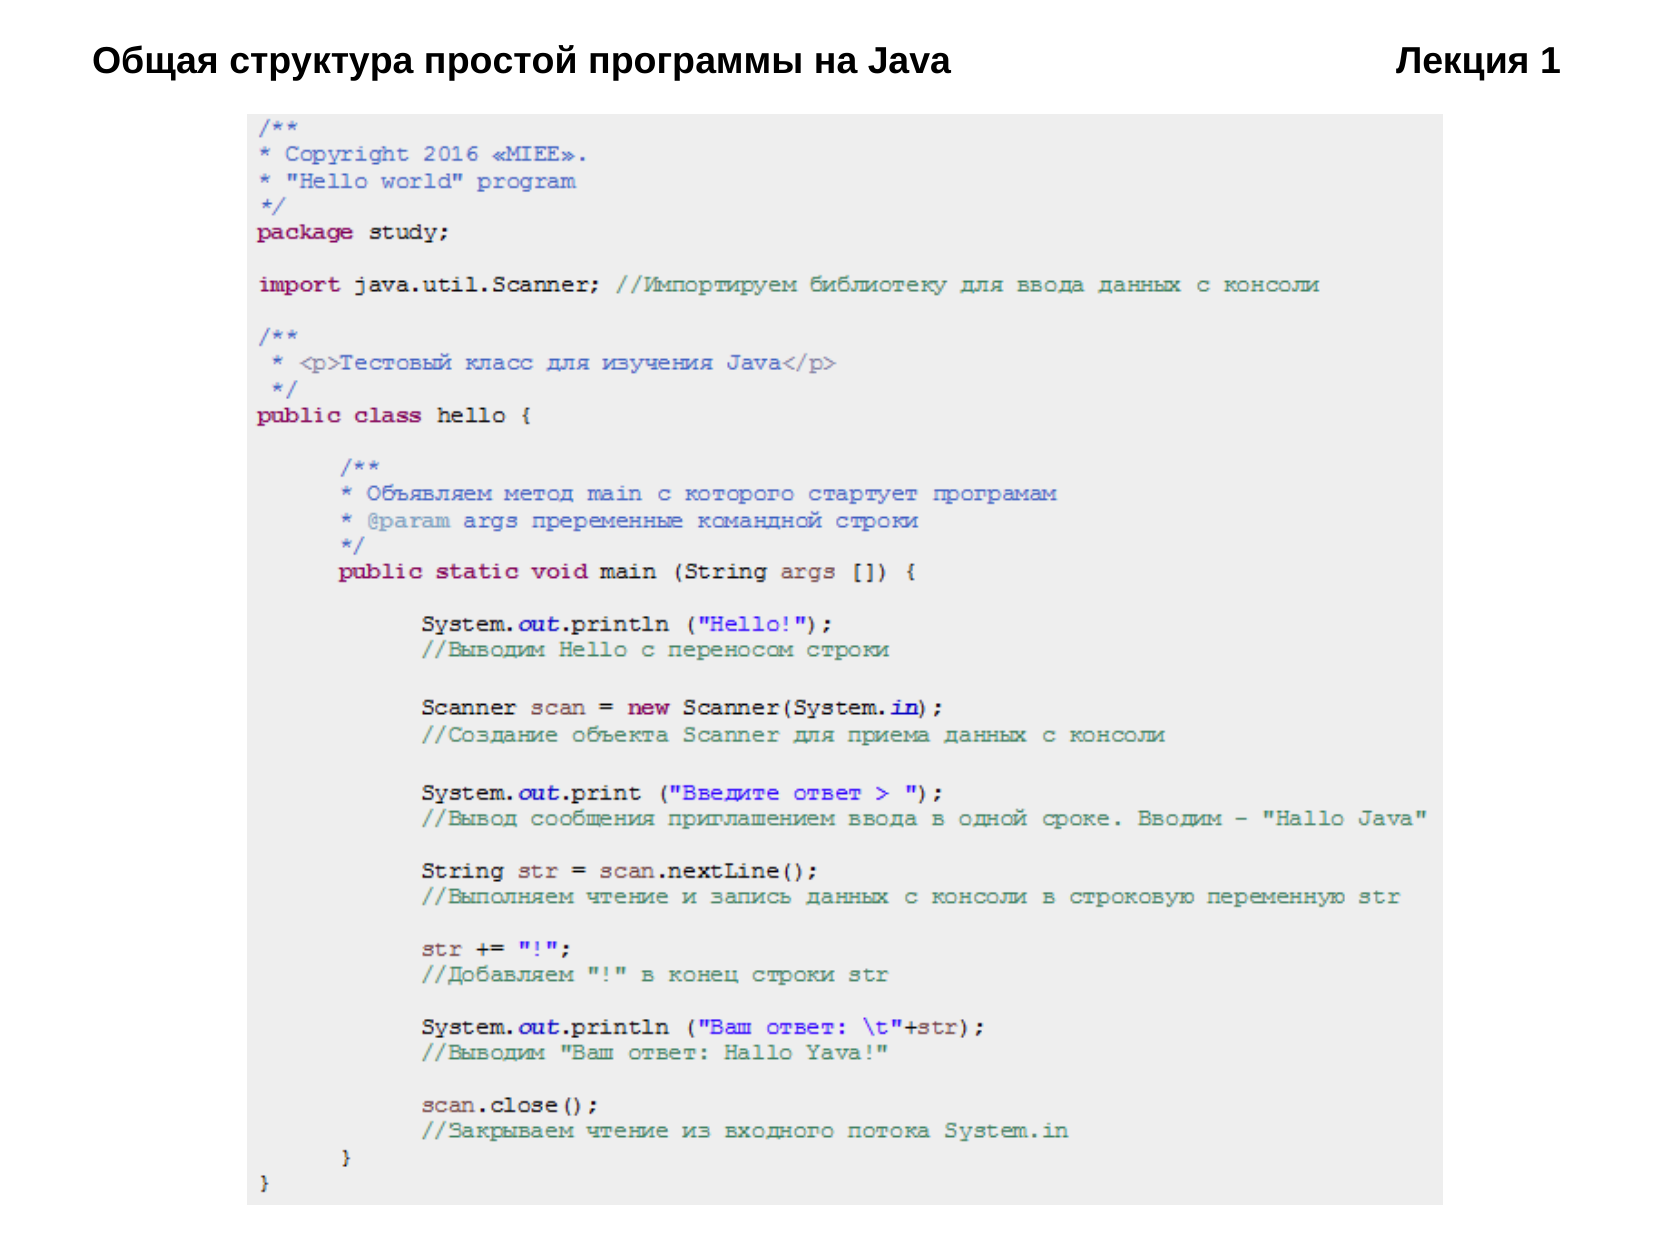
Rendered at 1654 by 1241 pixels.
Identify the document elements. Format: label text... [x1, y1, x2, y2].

text_box Общая структура простой программы на Java Лекция 1 [82, 25, 1571, 95]
picture [247, 114, 1443, 1205]
